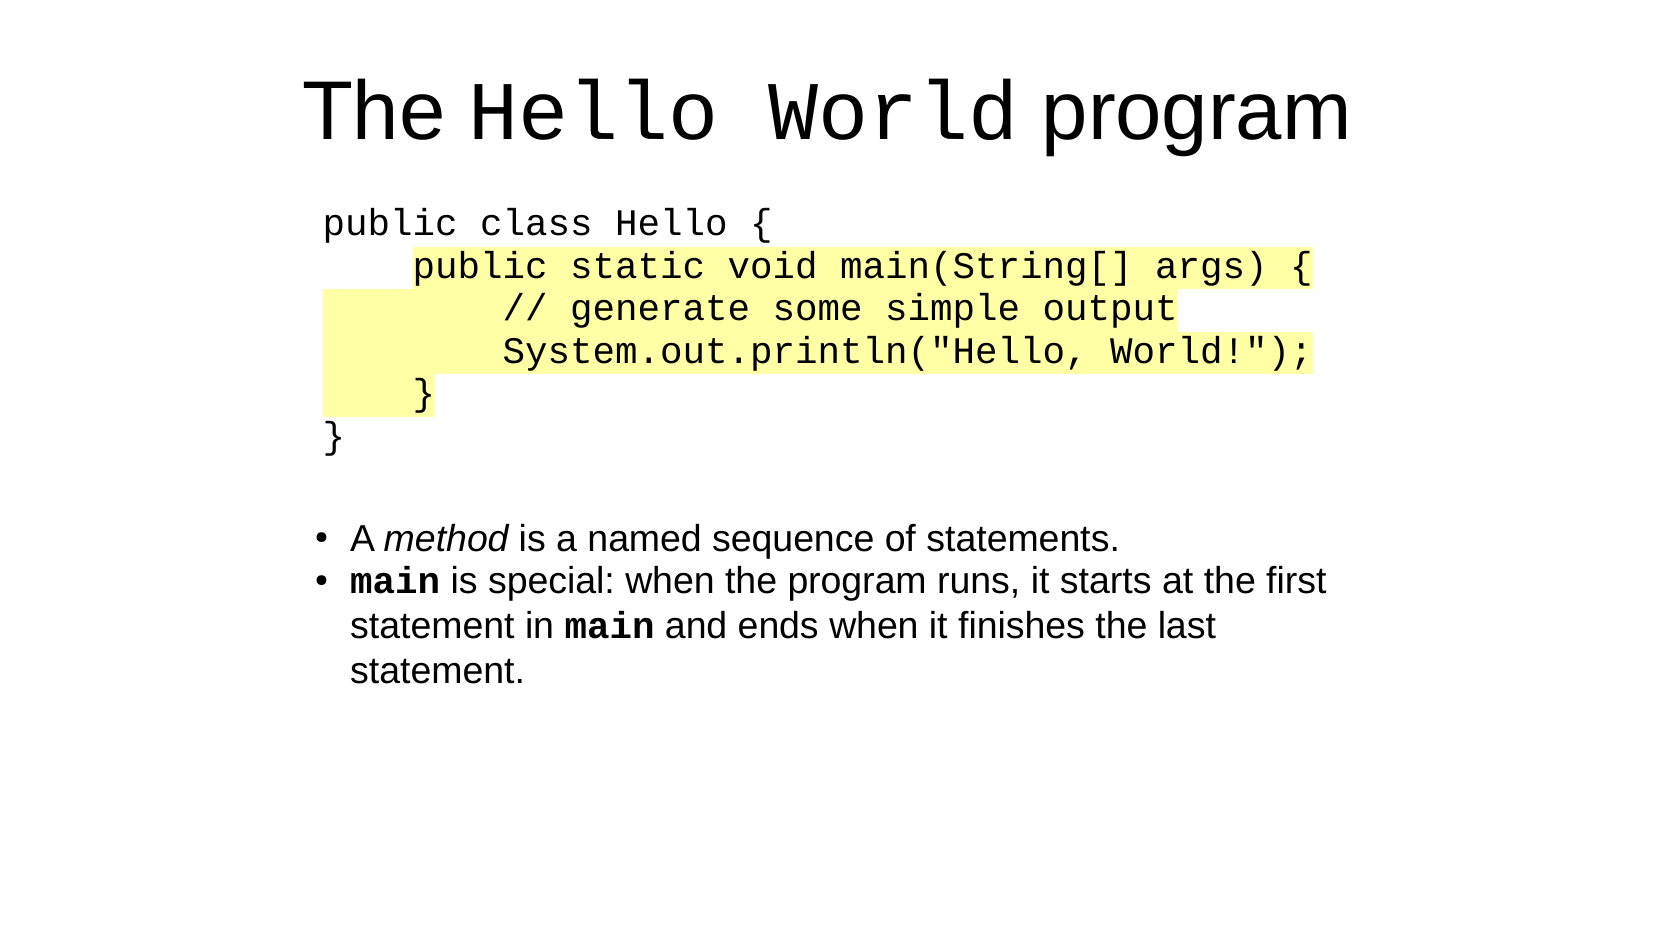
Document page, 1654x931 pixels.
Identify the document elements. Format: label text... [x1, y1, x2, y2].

text_box public class Hello { public static void main(String[] args) { // generate some simple output System.out.println("Hello, World!"); } } [307, 196, 1328, 510]
text_box A method is a named sequence of statements. main is special: when the program runs, it starts at the first statement in main and ends when it finishes the last statement. [300, 510, 1388, 700]
title The Hello World program [82, 37, 1571, 193]
